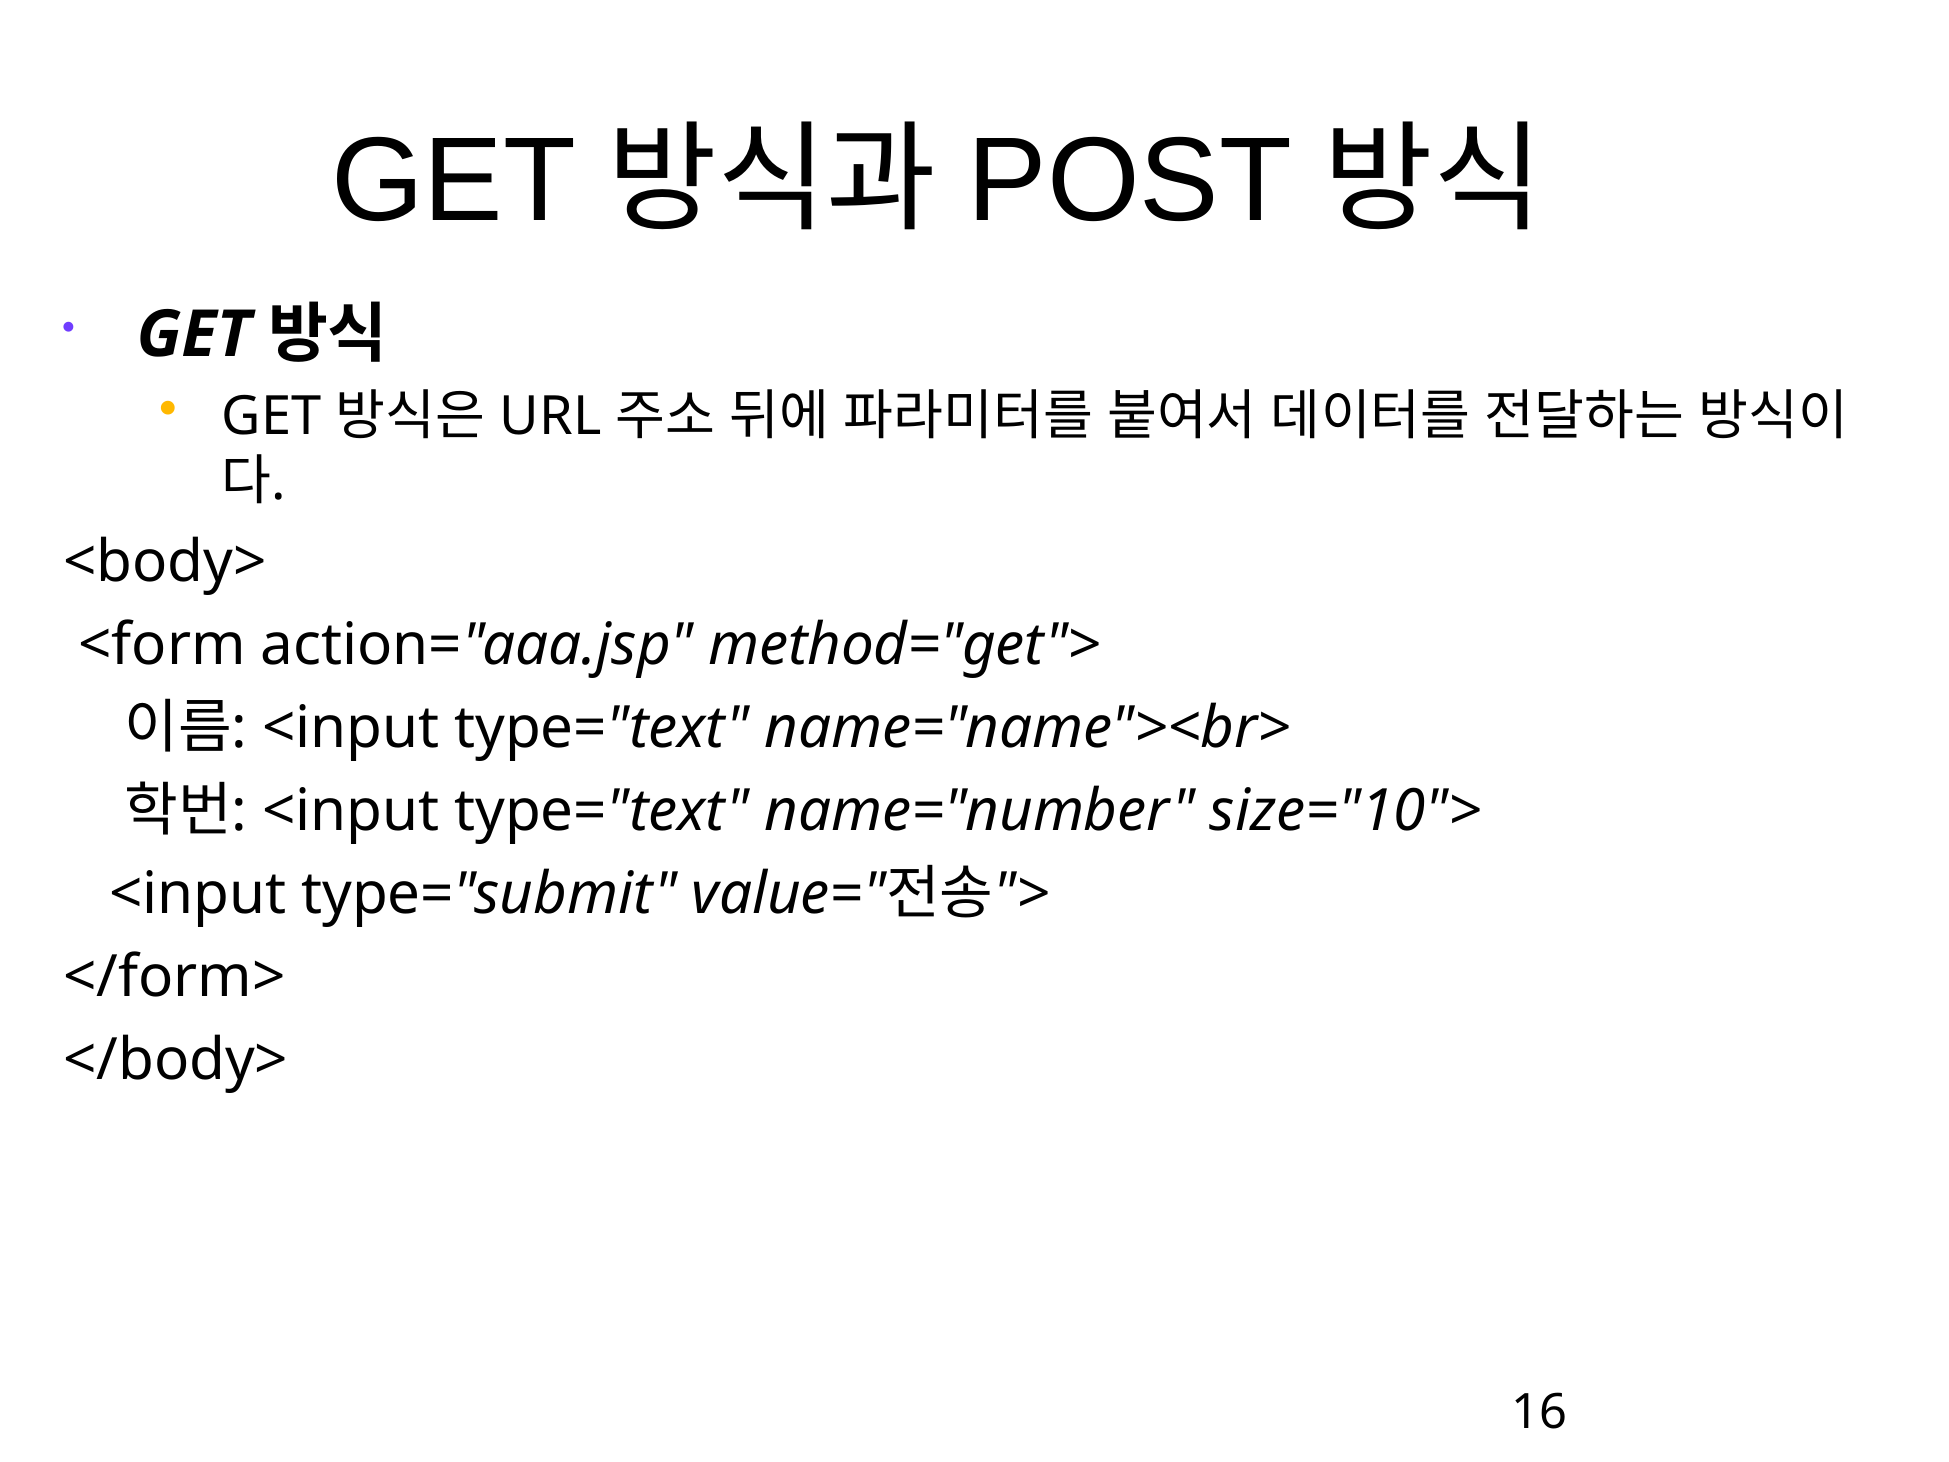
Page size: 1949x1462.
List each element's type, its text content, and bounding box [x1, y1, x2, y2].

list GET 방식 GET 방식은 URL 주소 뒤에 파라미터를 붙여서 데이터를 전달하는 방식이다. <body> <form action="aaa.jsp" method="get"> 이름: <input type="text" name="name"><br> 학번: <input type="text" name="number" size="10"> <input type="submit" value="전송"> </form> </body> [48, 284, 1897, 1343]
title GET 방식과 POST 방식 [156, 92, 1749, 255]
slide_number <숫자> [1496, 1372, 1899, 1462]
